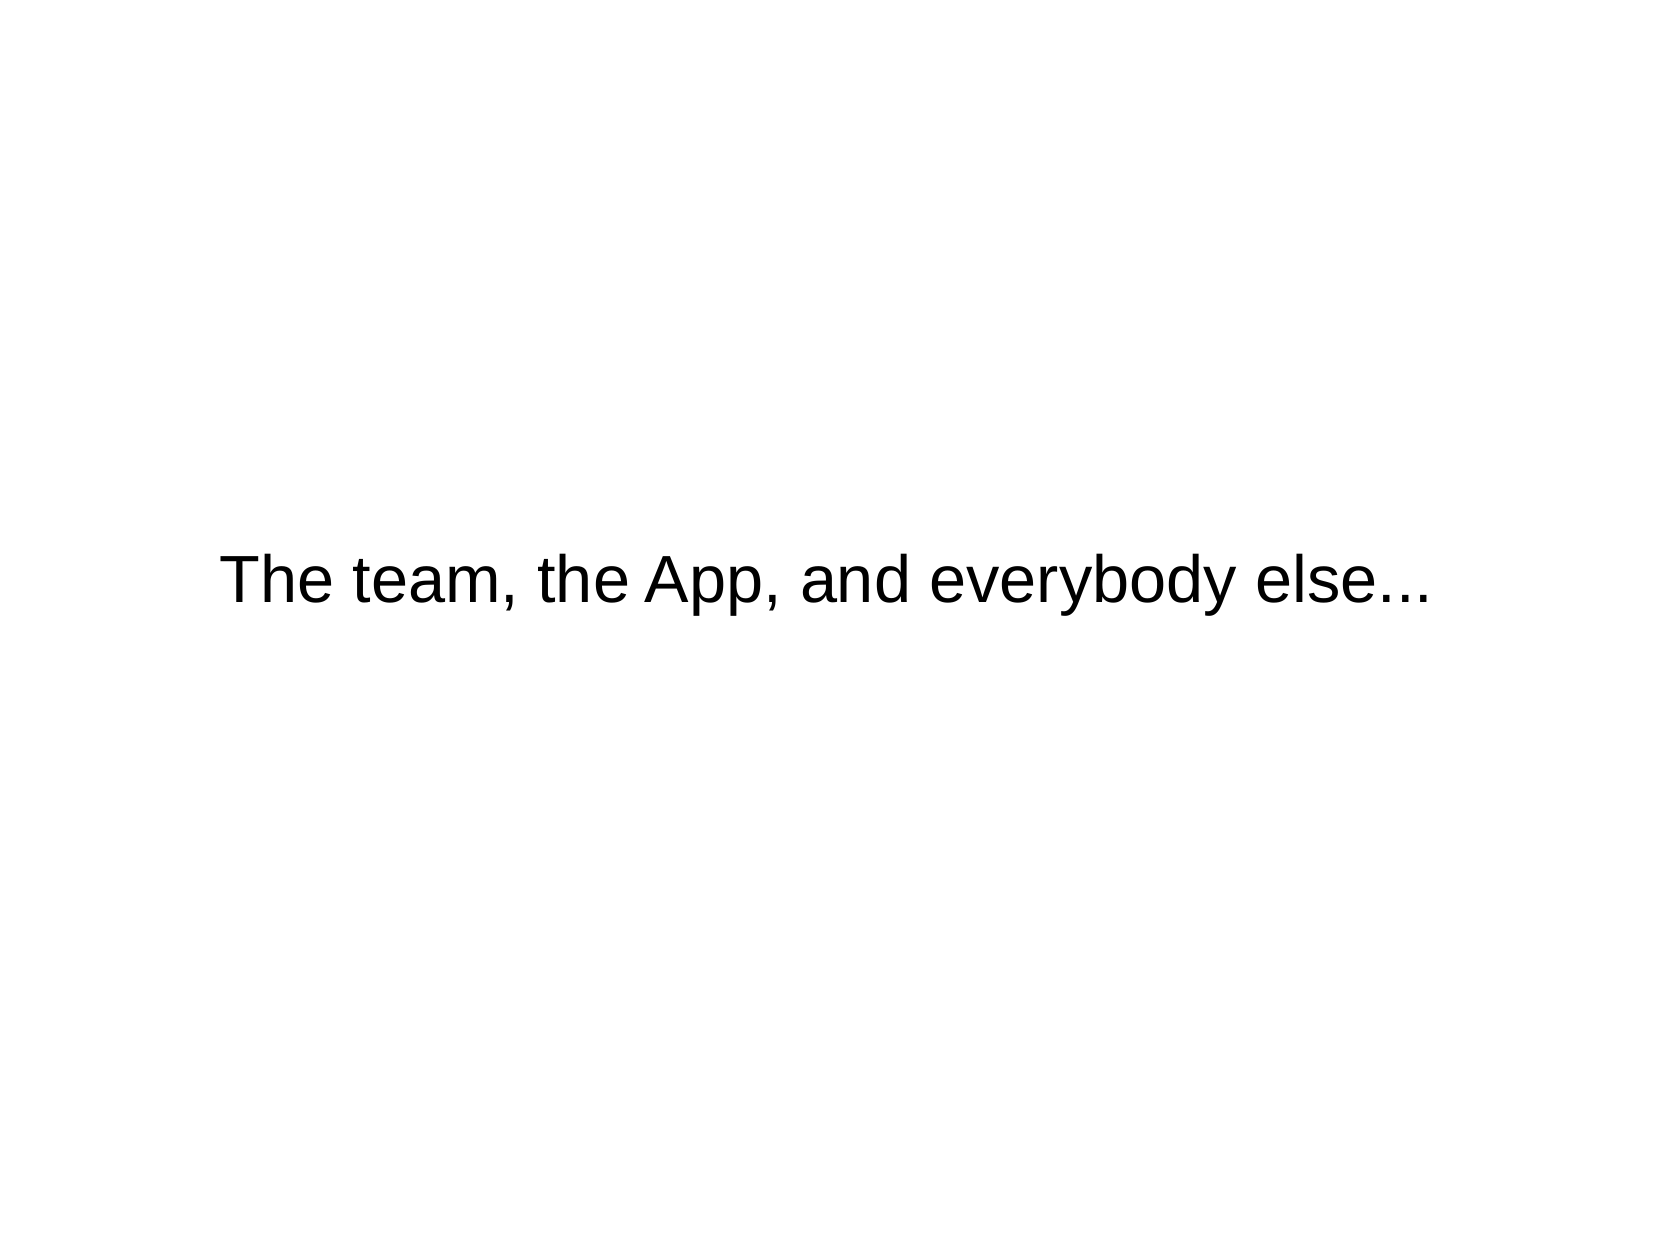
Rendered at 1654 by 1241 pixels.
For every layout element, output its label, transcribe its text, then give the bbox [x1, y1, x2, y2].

subtitle The team, the App, and everybody else... [82, 49, 1571, 1109]
